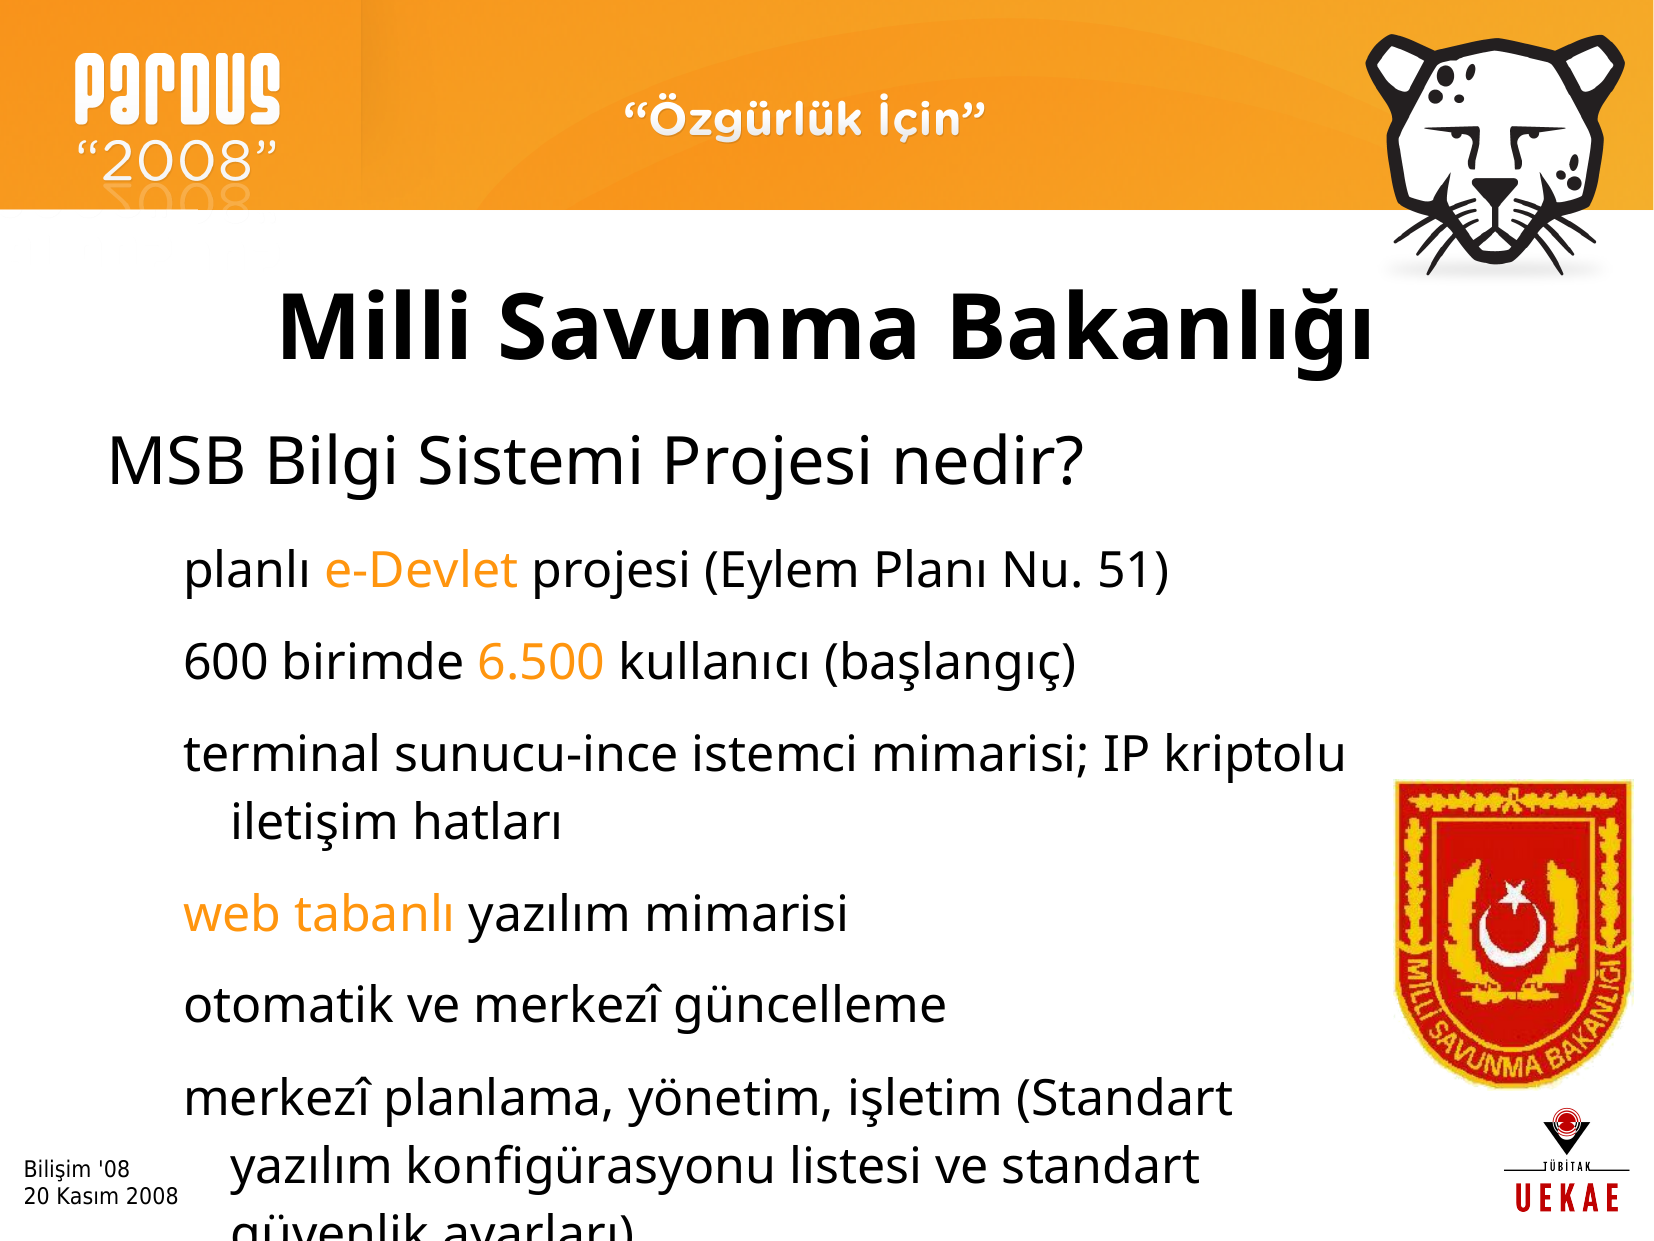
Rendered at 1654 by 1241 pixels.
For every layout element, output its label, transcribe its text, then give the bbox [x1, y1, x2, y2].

picture [1393, 779, 1634, 1091]
list MSB Bilgi Sistemi Projesi nedir? planlı e-Devlet projesi (Eylem Planı Nu. 51) 600 birimde 6.500 kullanıcı (başlangıç) terminal sunucu-ince istemci mimarisi; IP kriptolu iletişim hatları web tabanlı yazılım mimarisi otomatik ve merkezî güncelleme merkezî planlama, yönetim, işletim (Standart yazılım konfigürasyonu listesi ve standart güvenlik ayarları) [88, 413, 1388, 1163]
picture [0, 0, 1654, 293]
picture [1500, 1104, 1634, 1215]
title Milli Savunma Bakanlığı [82, 220, 1571, 428]
